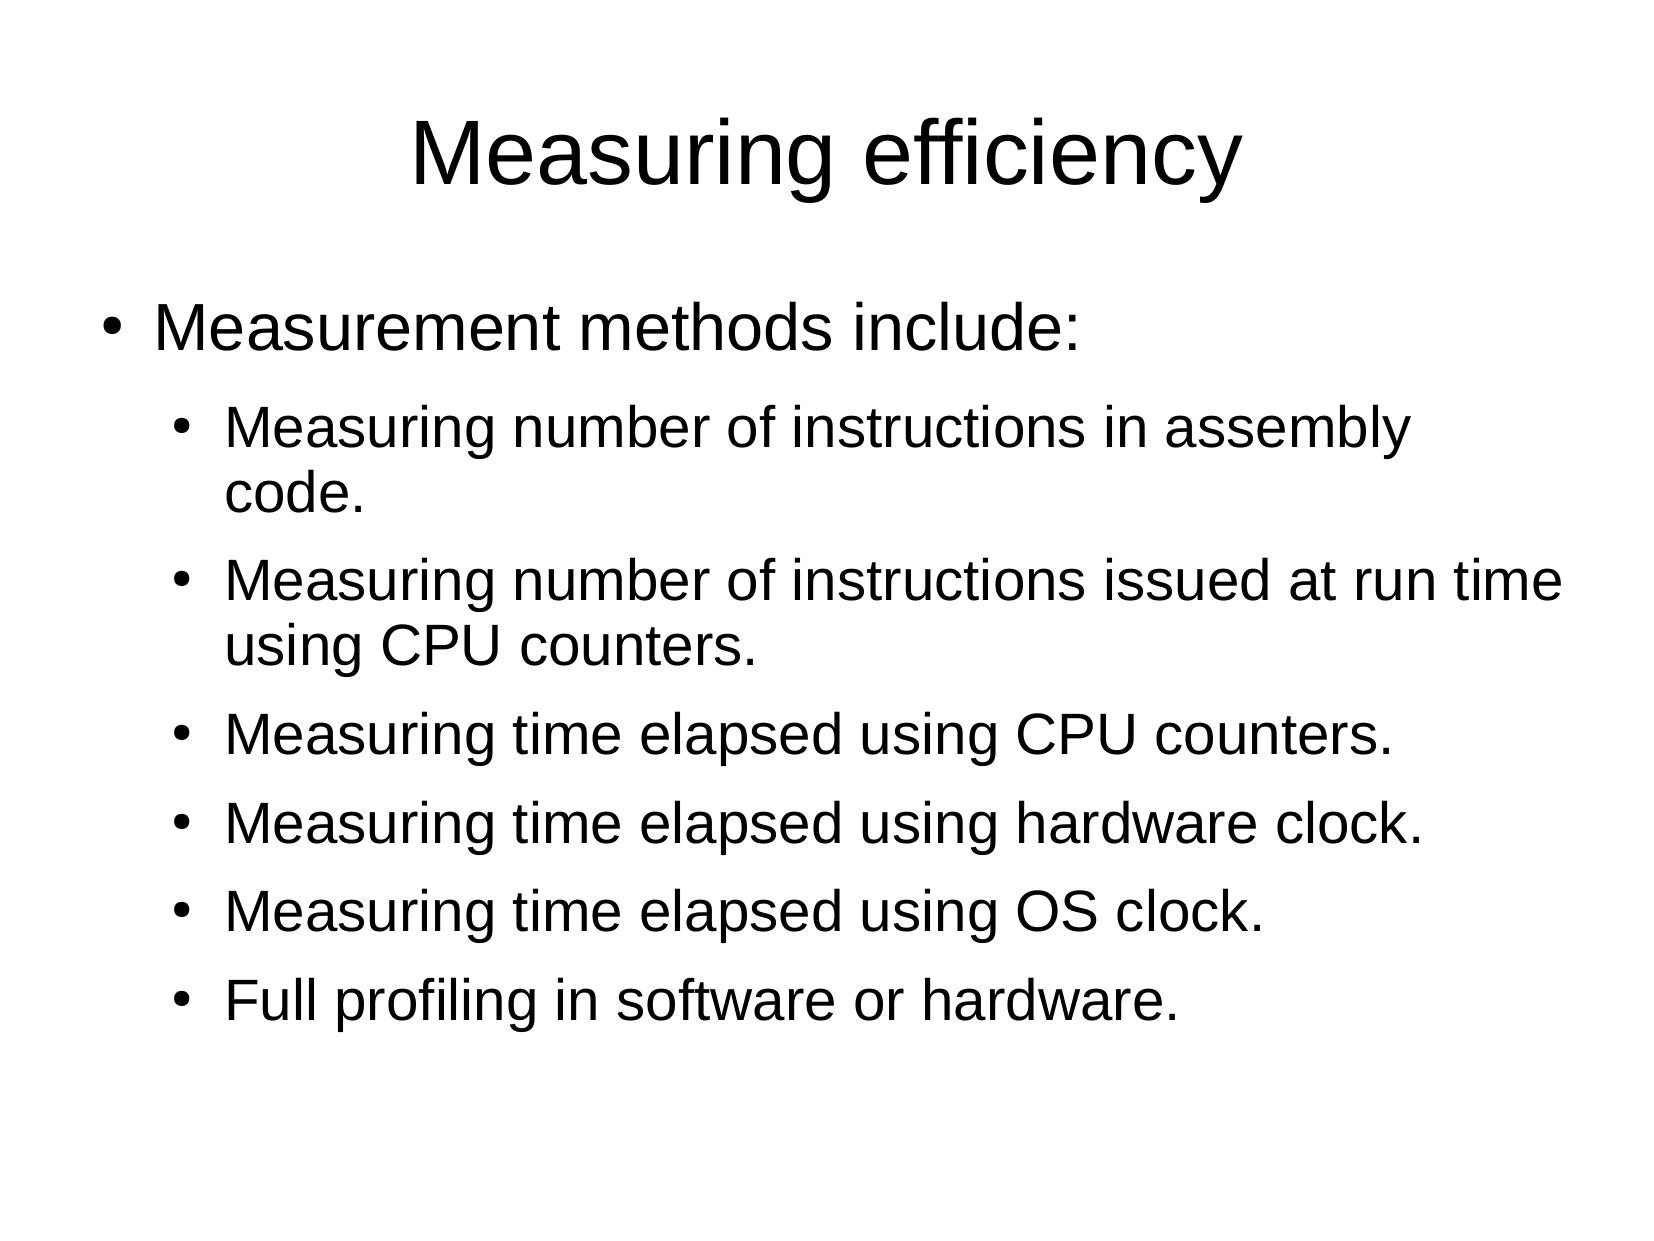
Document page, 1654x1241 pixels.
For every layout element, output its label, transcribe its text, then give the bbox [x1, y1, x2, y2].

list Measurement methods include: Measuring number of instructions in assembly code. Measuring number of instructions issued at run time using CPU counters. Measuring time elapsed using CPU counters. Measuring time elapsed using hardware clock. Measuring time elapsed using OS clock. Full profiling in software or hardware. [82, 290, 1571, 1109]
title Measuring efficiency [82, 49, 1571, 257]
